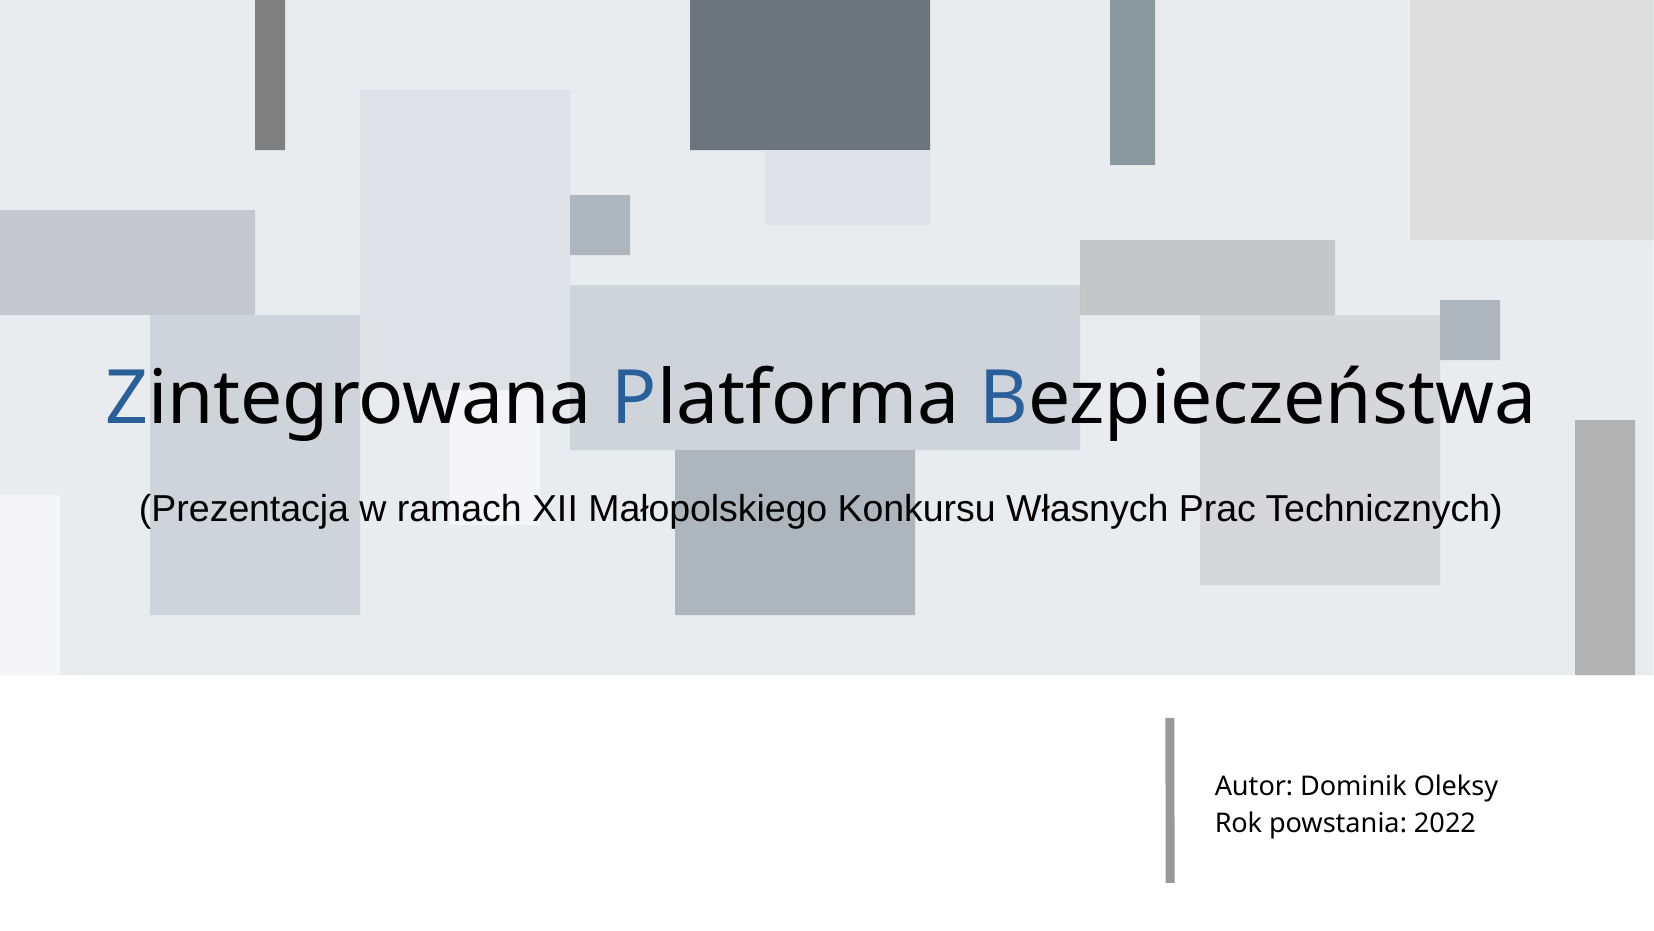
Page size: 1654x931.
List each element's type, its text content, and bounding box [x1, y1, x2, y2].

subtitle Zintegrowana Platforma Bezpieczeństwa (Prezentacja w ramach XII Małopolskiego Konkursu Własnych Prac Technicznych) [127, 347, 1514, 526]
text_box Autor: Dominik Oleksy Rok powstania: 2022 [1200, 759, 1521, 849]
